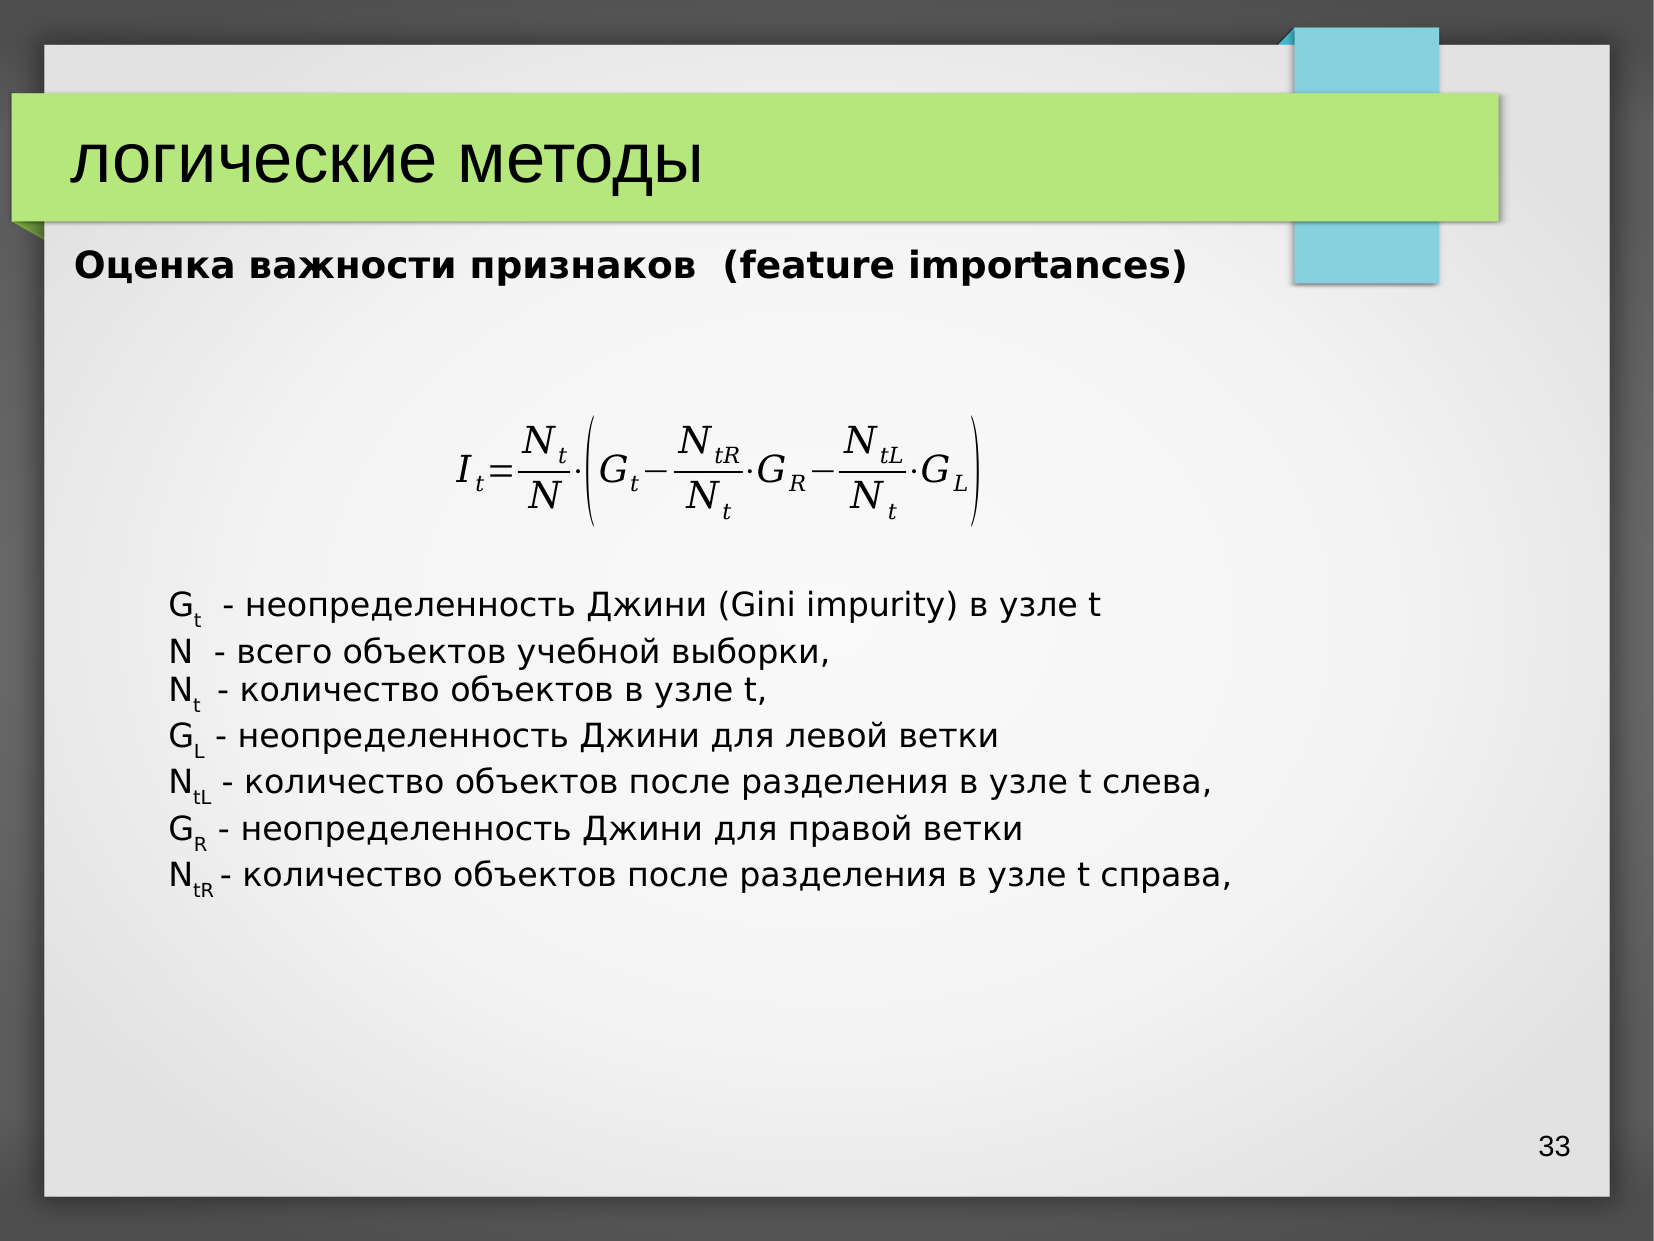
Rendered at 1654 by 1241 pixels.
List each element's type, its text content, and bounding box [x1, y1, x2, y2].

text_box Оценка важности признаков (feature importances) [59, 236, 1288, 297]
picture [0, 0, 1654, 1241]
title логические методы [70, 118, 1205, 199]
chart [448, 413, 989, 530]
text_box Gt - неопределенность Джини (Gini impurity) в узле t N - всего объектов учебной выборки, Nt - количество объектов в узле t, GL - неопределенность Джини для левой ветки NtL - количество объектов после разделения в узле t слева, GR - неопределенность Джини для правой ветки NtR - количество объектов после разделения в узле t справа, [153, 578, 1356, 926]
